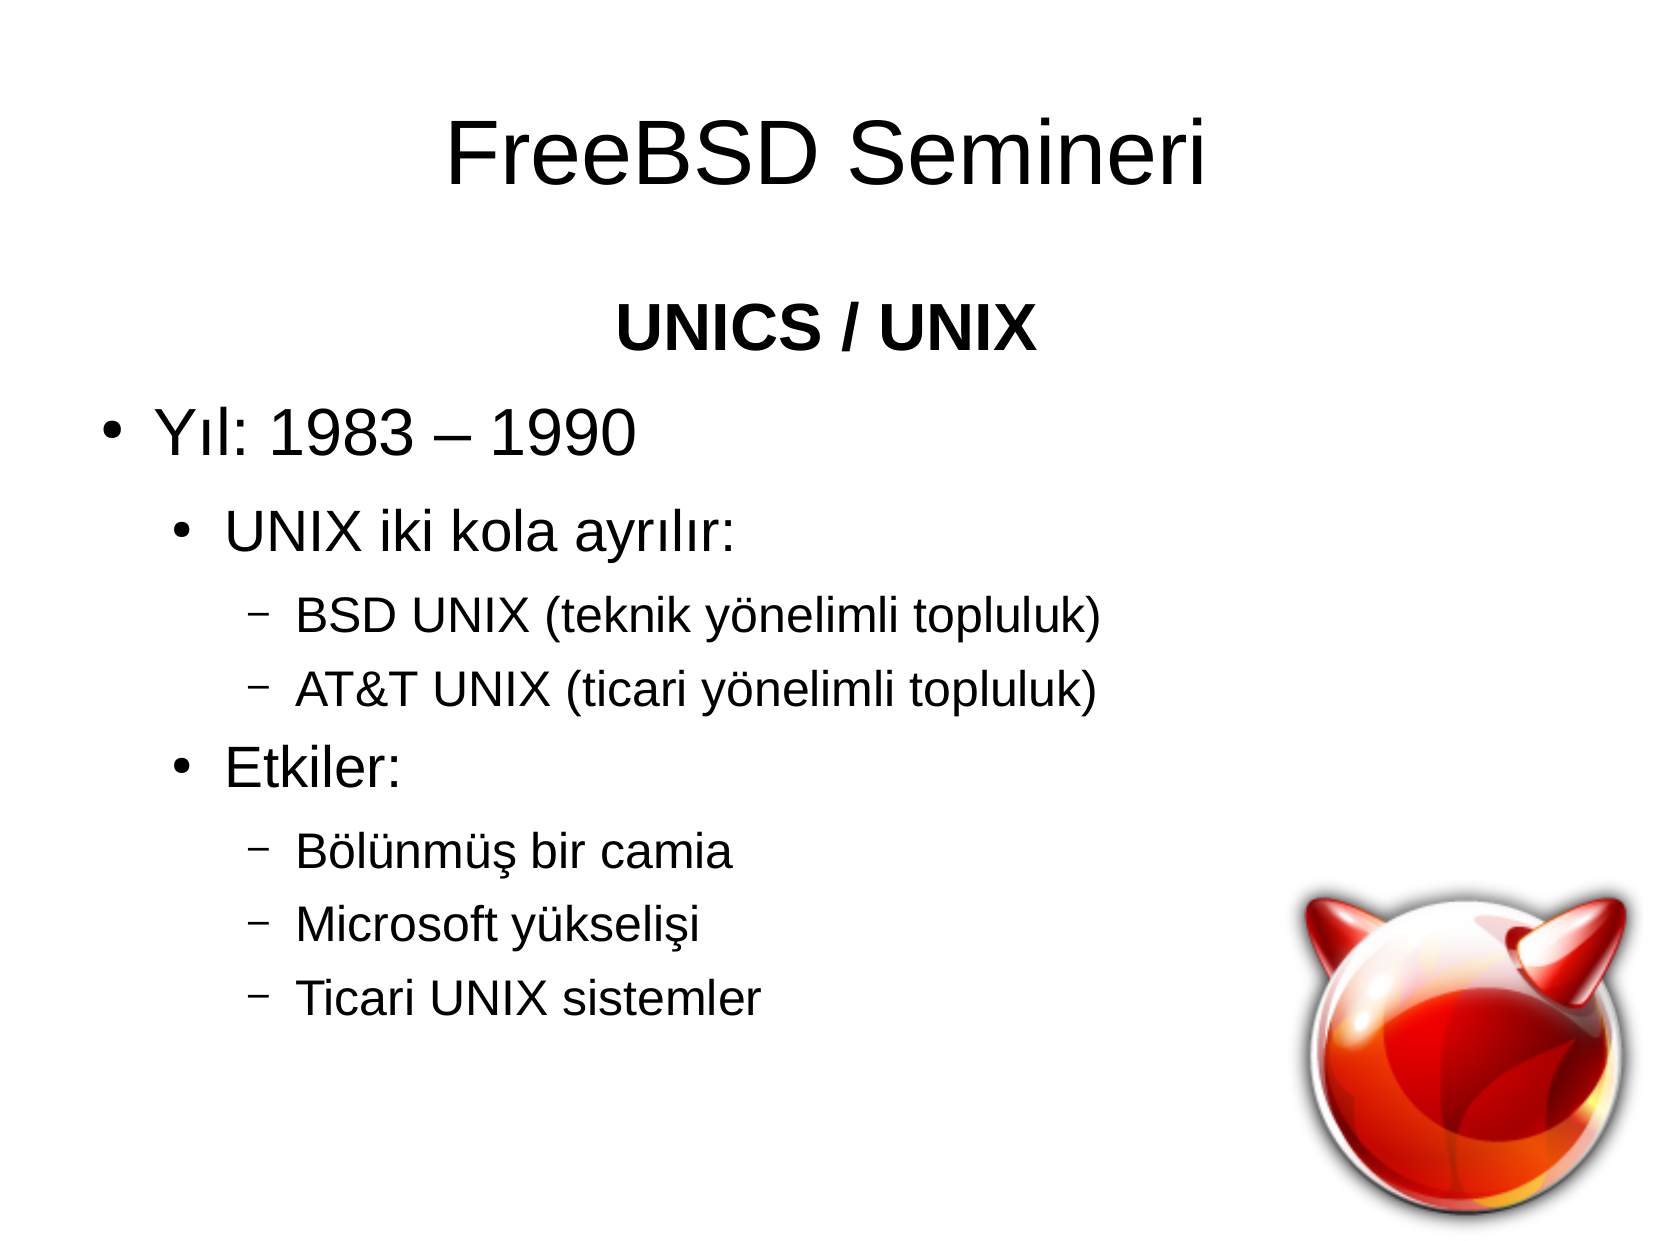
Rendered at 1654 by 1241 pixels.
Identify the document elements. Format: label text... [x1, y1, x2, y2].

picture [1282, 875, 1654, 1241]
title FreeBSD Semineri [82, 49, 1571, 257]
list UNICS / UNIX Yıl: 1983 – 1990 UNIX iki kola ayrılır: BSD UNIX (teknik yönelimli topluluk) AT&T UNIX (ticari yönelimli topluluk) Etkiler: Bölünmüş bir camia Microsoft yükselişi Ticari UNIX sistemler [82, 290, 1571, 1109]
